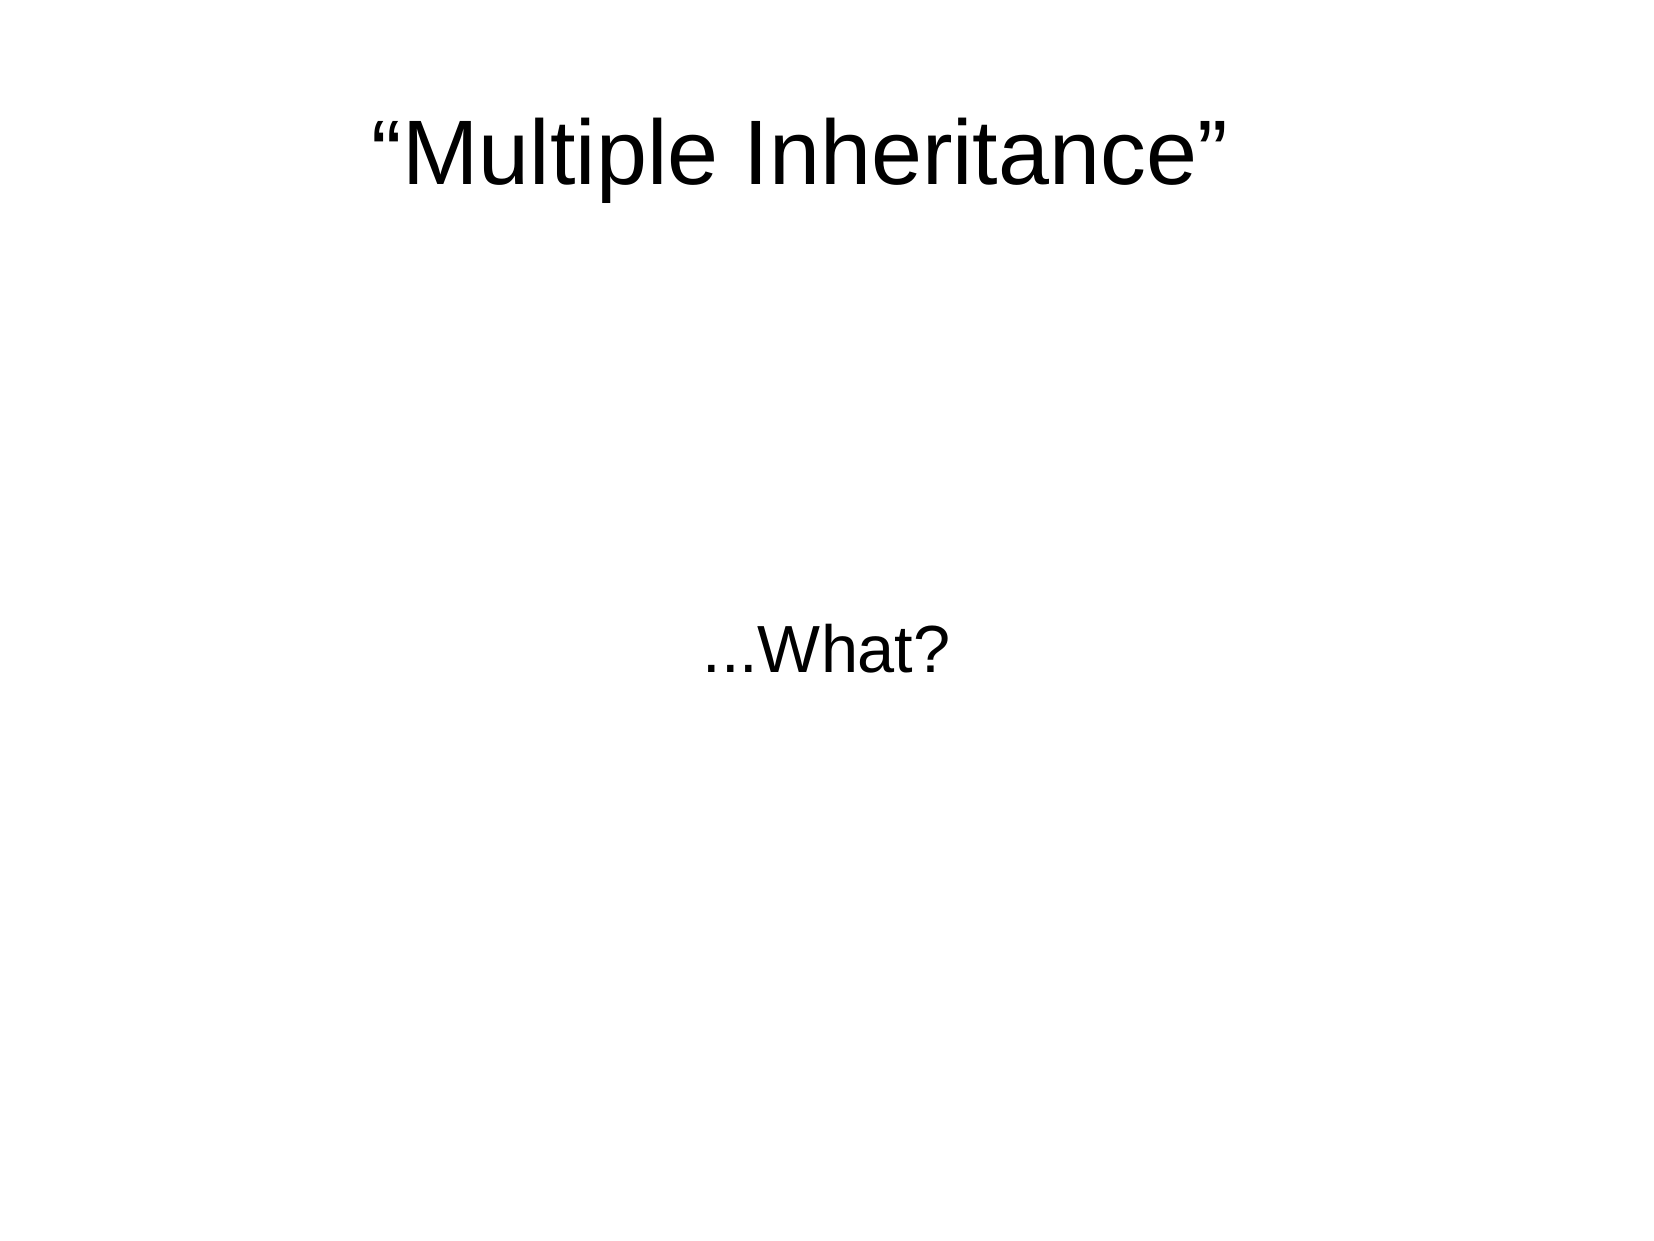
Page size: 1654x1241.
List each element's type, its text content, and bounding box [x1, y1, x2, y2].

title “Multiple Inheritance” [30, 49, 1571, 257]
subtitle ...What? [82, 290, 1571, 1010]
